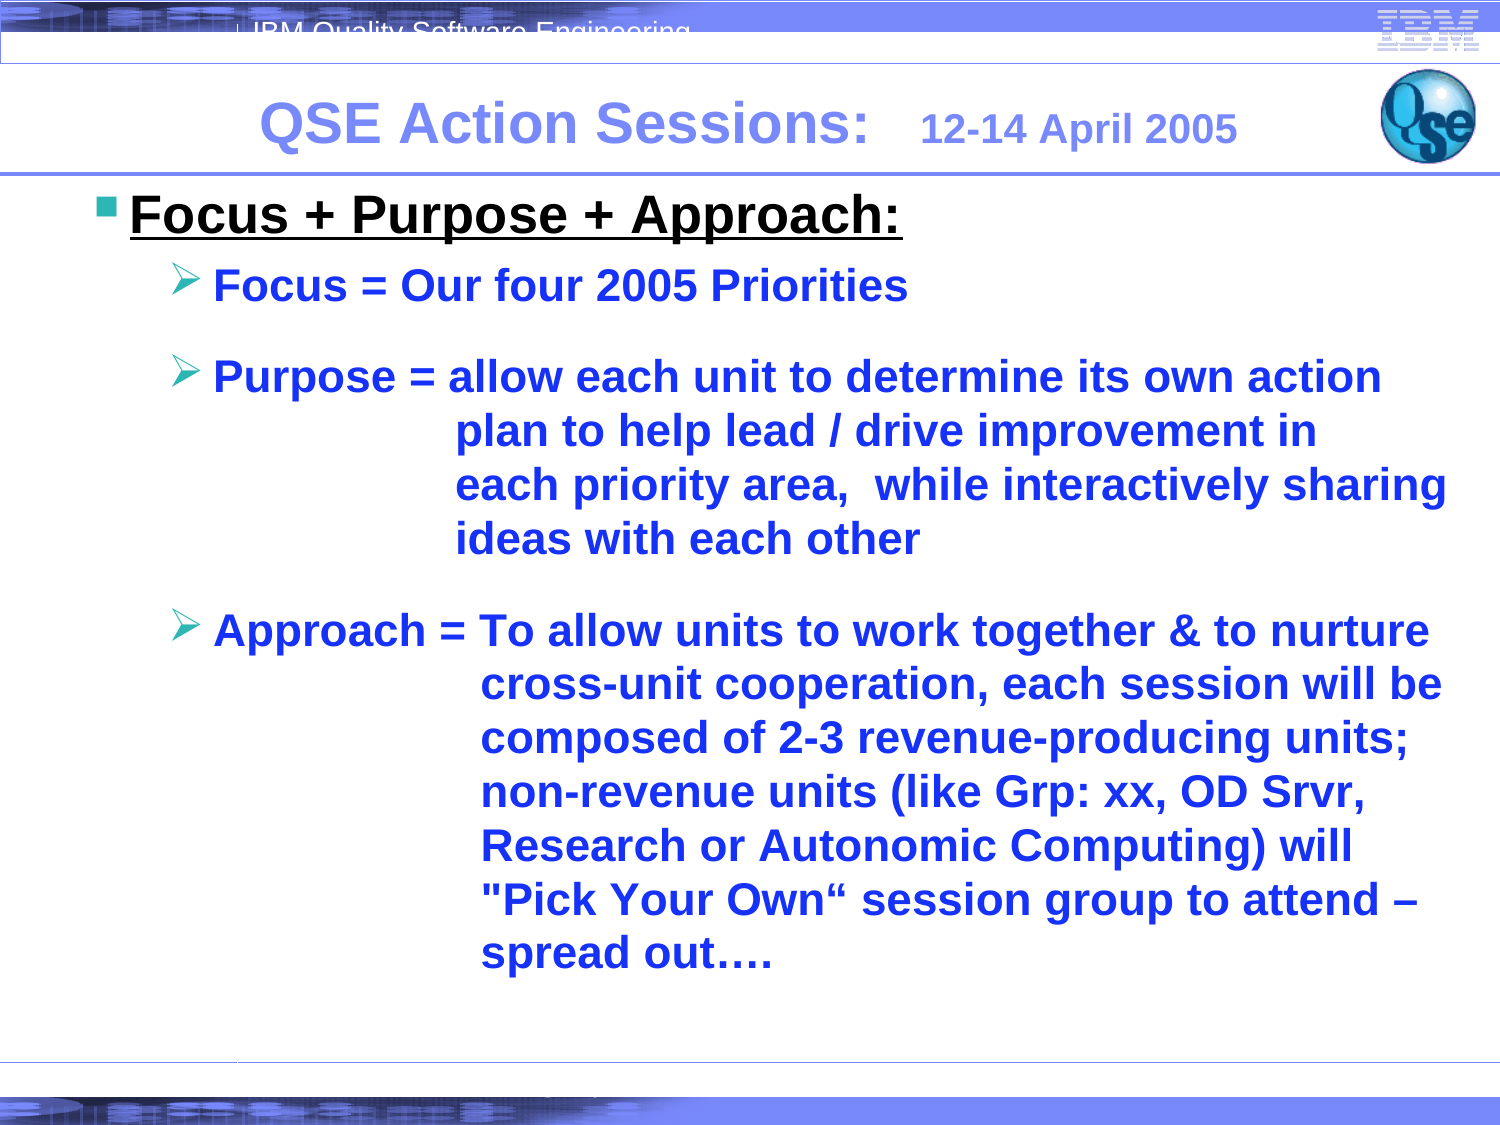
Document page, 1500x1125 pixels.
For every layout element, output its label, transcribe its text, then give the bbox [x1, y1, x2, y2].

title QSE Action Sessions: 12-14 April 2005 [182, 88, 1315, 171]
list Focus + Purpose + Approach: Focus = Our four 2005 Priorities Purpose = allow each unit to determine its own action plan to help lead / drive improvement in each priority area, while interactively sharing ideas with each other Approach = To allow units to work together & to nurture cross-unit cooperation, each session will be composed of 2-3 revenue-producing units; non-revenue units (like Grp: xx, OD Srvr, Research or Autonomic Computing) will "Pick Your Own“ session group to attend – spread out…. [77, 174, 1500, 1075]
picture [1376, 64, 1482, 170]
picture [0, 1063, 1500, 1125]
picture [1, 1, 1500, 63]
